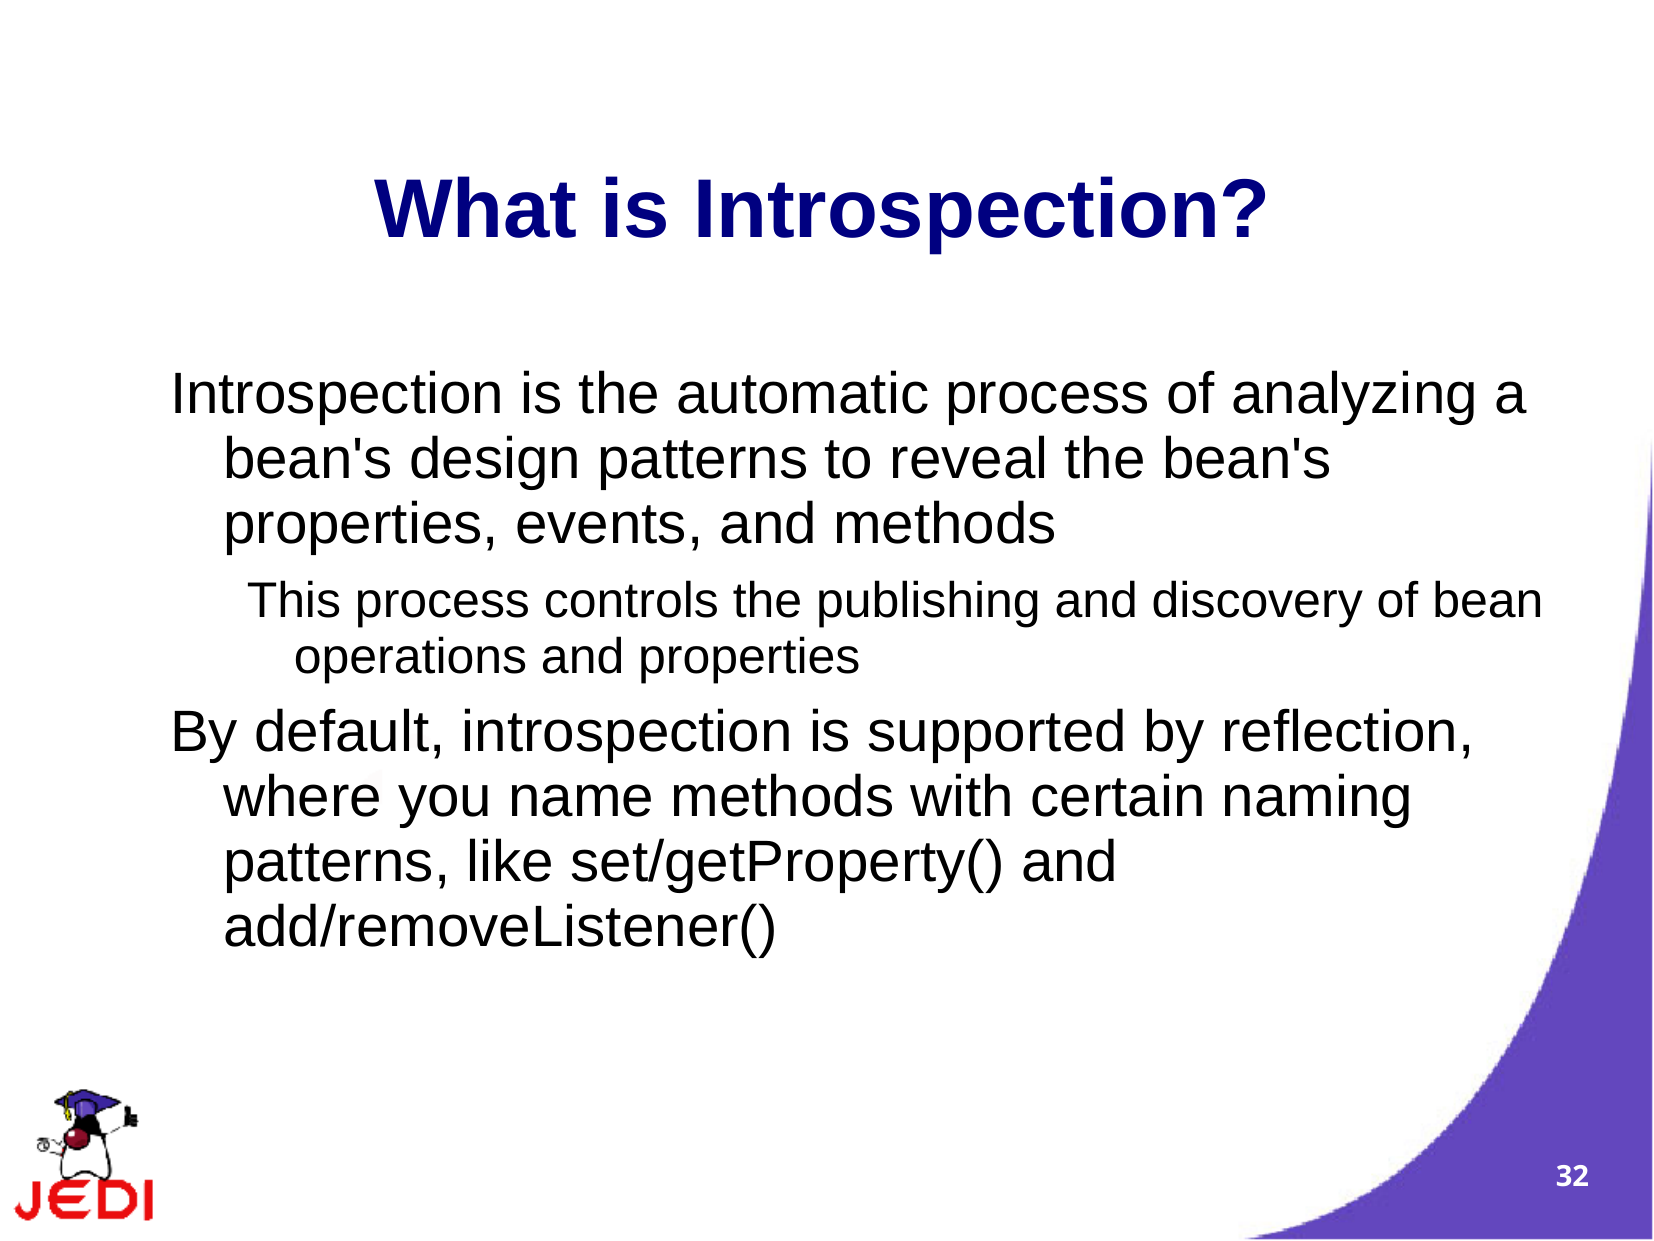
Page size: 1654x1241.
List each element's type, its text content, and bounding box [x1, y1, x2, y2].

picture [0, 0, 1654, 1241]
title What is Introspection? [116, 105, 1529, 313]
list Introspection is the automatic process of analyzing a bean's design patterns to reveal the bean's properties, events, and methods This process controls the publishing and discovery of bean operations and properties By default, introspection is supported by reflection, where you name methods with certain naming patterns, like set/getProperty() and add/removeListener() [152, 360, 1565, 1142]
